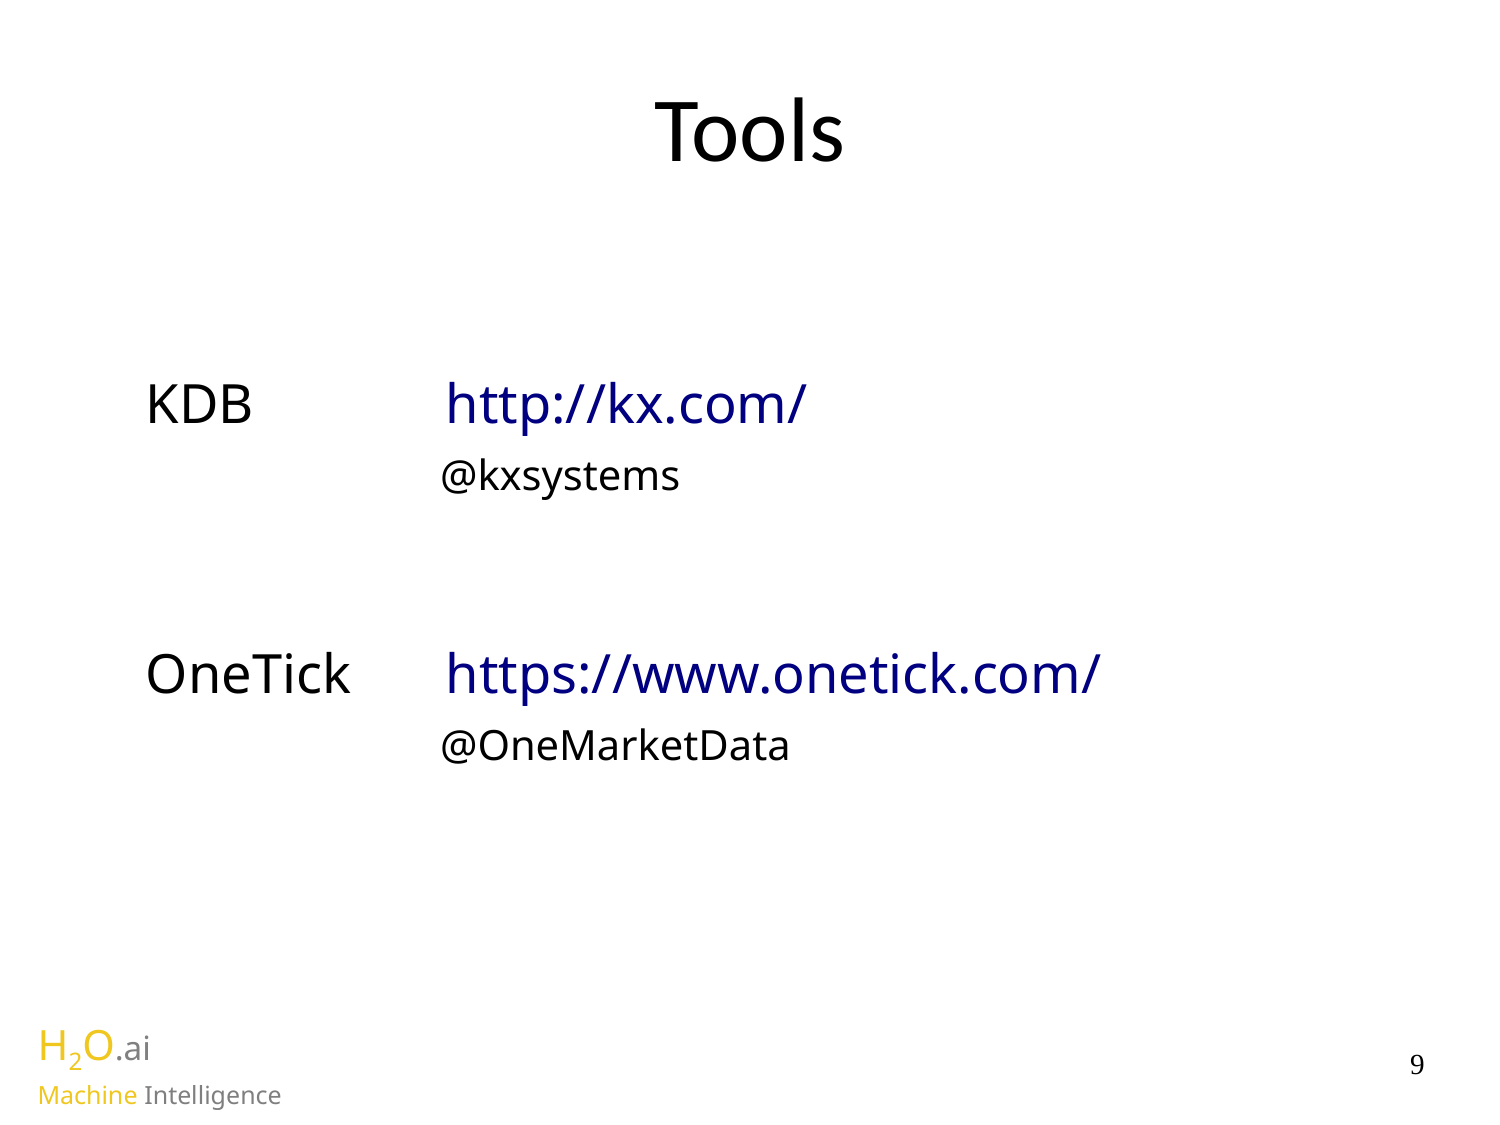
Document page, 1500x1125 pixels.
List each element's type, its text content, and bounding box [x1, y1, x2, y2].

list KDB http://kx.com/ @kxsystems OneTick https://www.onetick.com/ @OneMarketData [75, 262, 1425, 1125]
title Tools [75, 15, 1425, 262]
